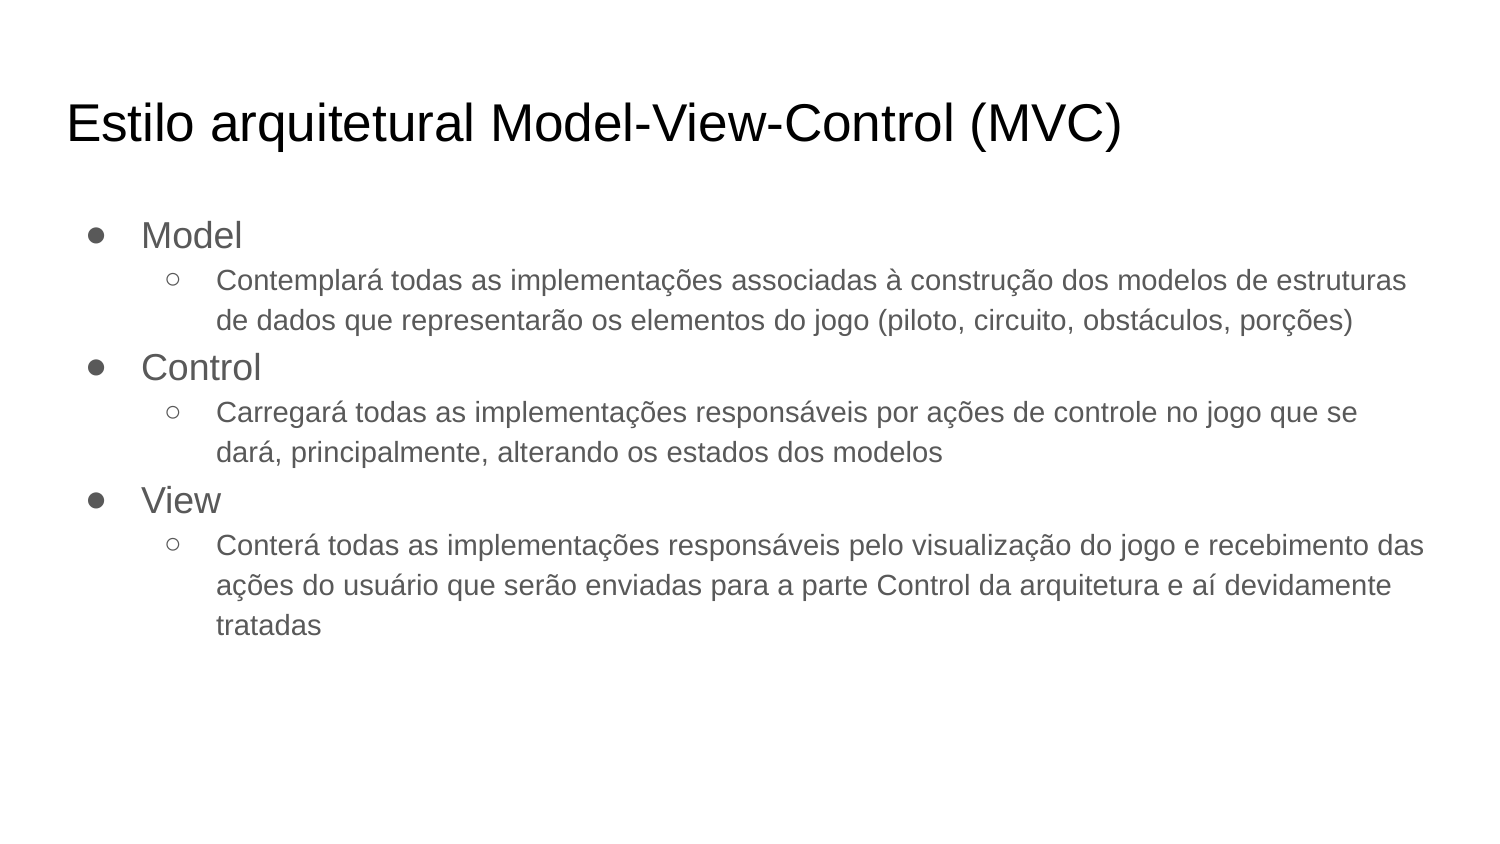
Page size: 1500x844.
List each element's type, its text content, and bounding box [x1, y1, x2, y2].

list Model Contemplará todas as implementações associadas à construção dos modelos de estruturas de dados que representarão os elementos do jogo (piloto, circuito, obstáculos, porções) Control Carregará todas as implementações responsáveis por ações de controle no jogo que se dará, principalmente, alterando os estados dos modelos View Conterá todas as implementações responsáveis pelo visualização do jogo e recebimento das ações do usuário que serão enviadas para a parte Control da arquitetura e aí devidamente tratadas [51, 189, 1449, 750]
title Estilo arquitetural Model-View-Control (MVC) [51, 72, 1449, 167]
